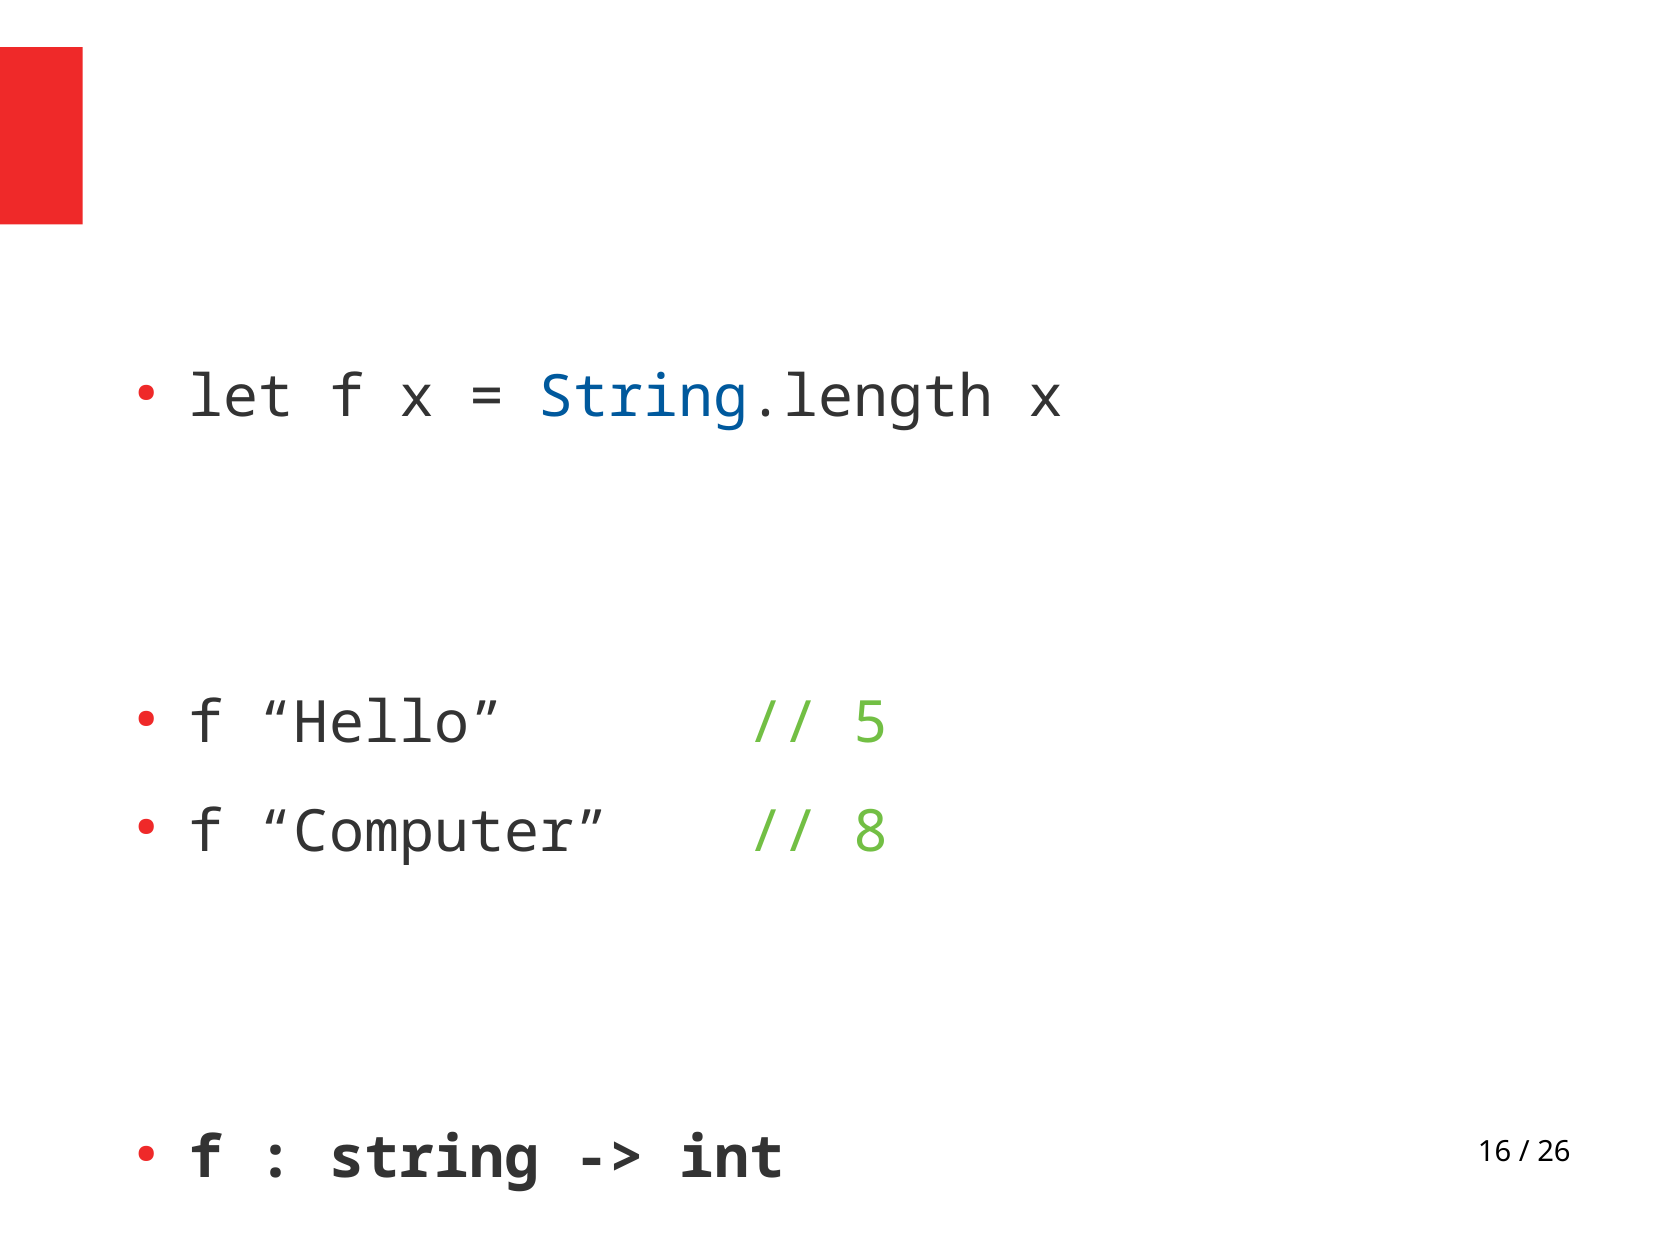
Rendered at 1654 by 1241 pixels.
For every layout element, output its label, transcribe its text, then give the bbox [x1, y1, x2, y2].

list let f x = String.length x f “Hello” // 5 f “Computer” // 8 f : string -> int [118, 354, 1536, 1074]
